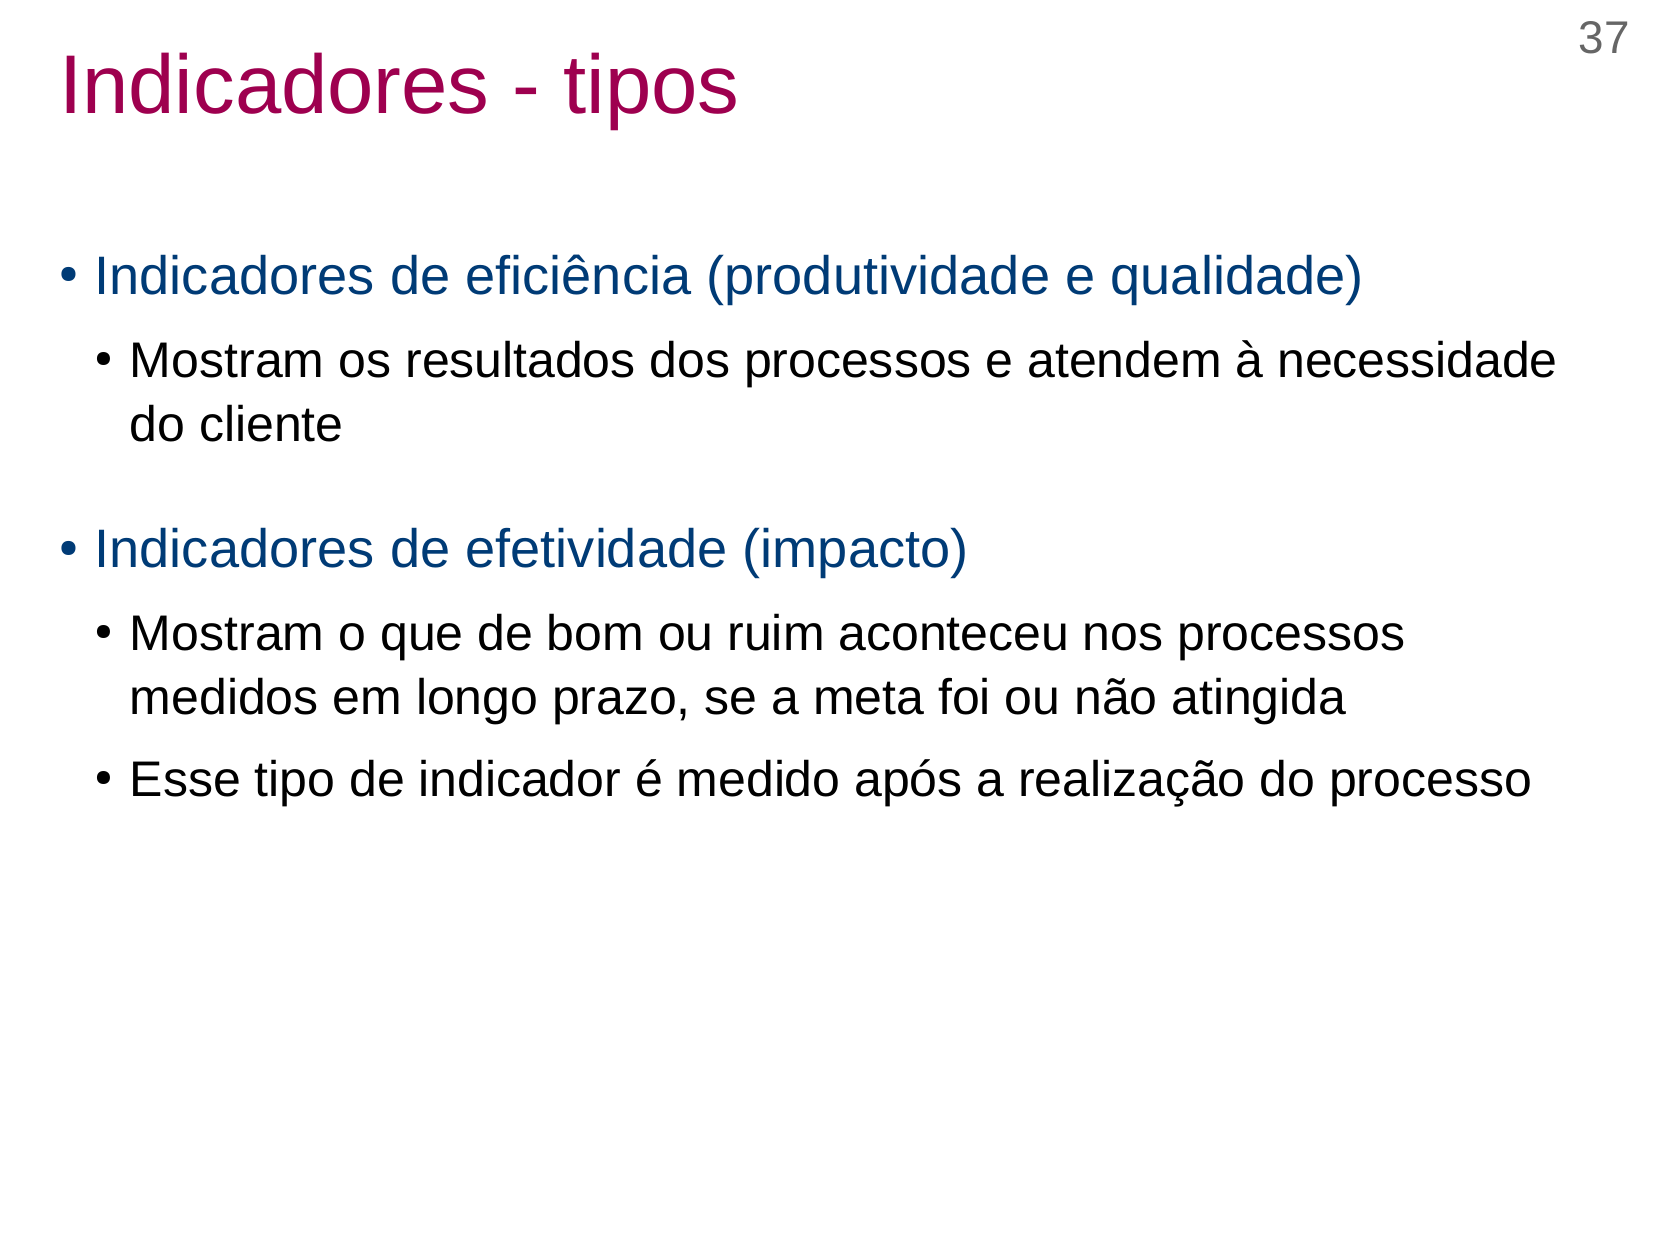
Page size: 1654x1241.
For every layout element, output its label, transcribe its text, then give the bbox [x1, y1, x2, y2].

list Indicadores de eficiência (produtividade e qualidade) Mostram os resultados dos processos e atendem à necessidade do cliente Indicadores de efetividade (impacto) Mostram o que de bom ou ruim aconteceu nos processos medidos em longo prazo, se a meta foi ou não atingida Esse tipo de indicador é medido após a realização do processo [59, 236, 1595, 1211]
title Indicadores - tipos [59, 29, 1595, 148]
